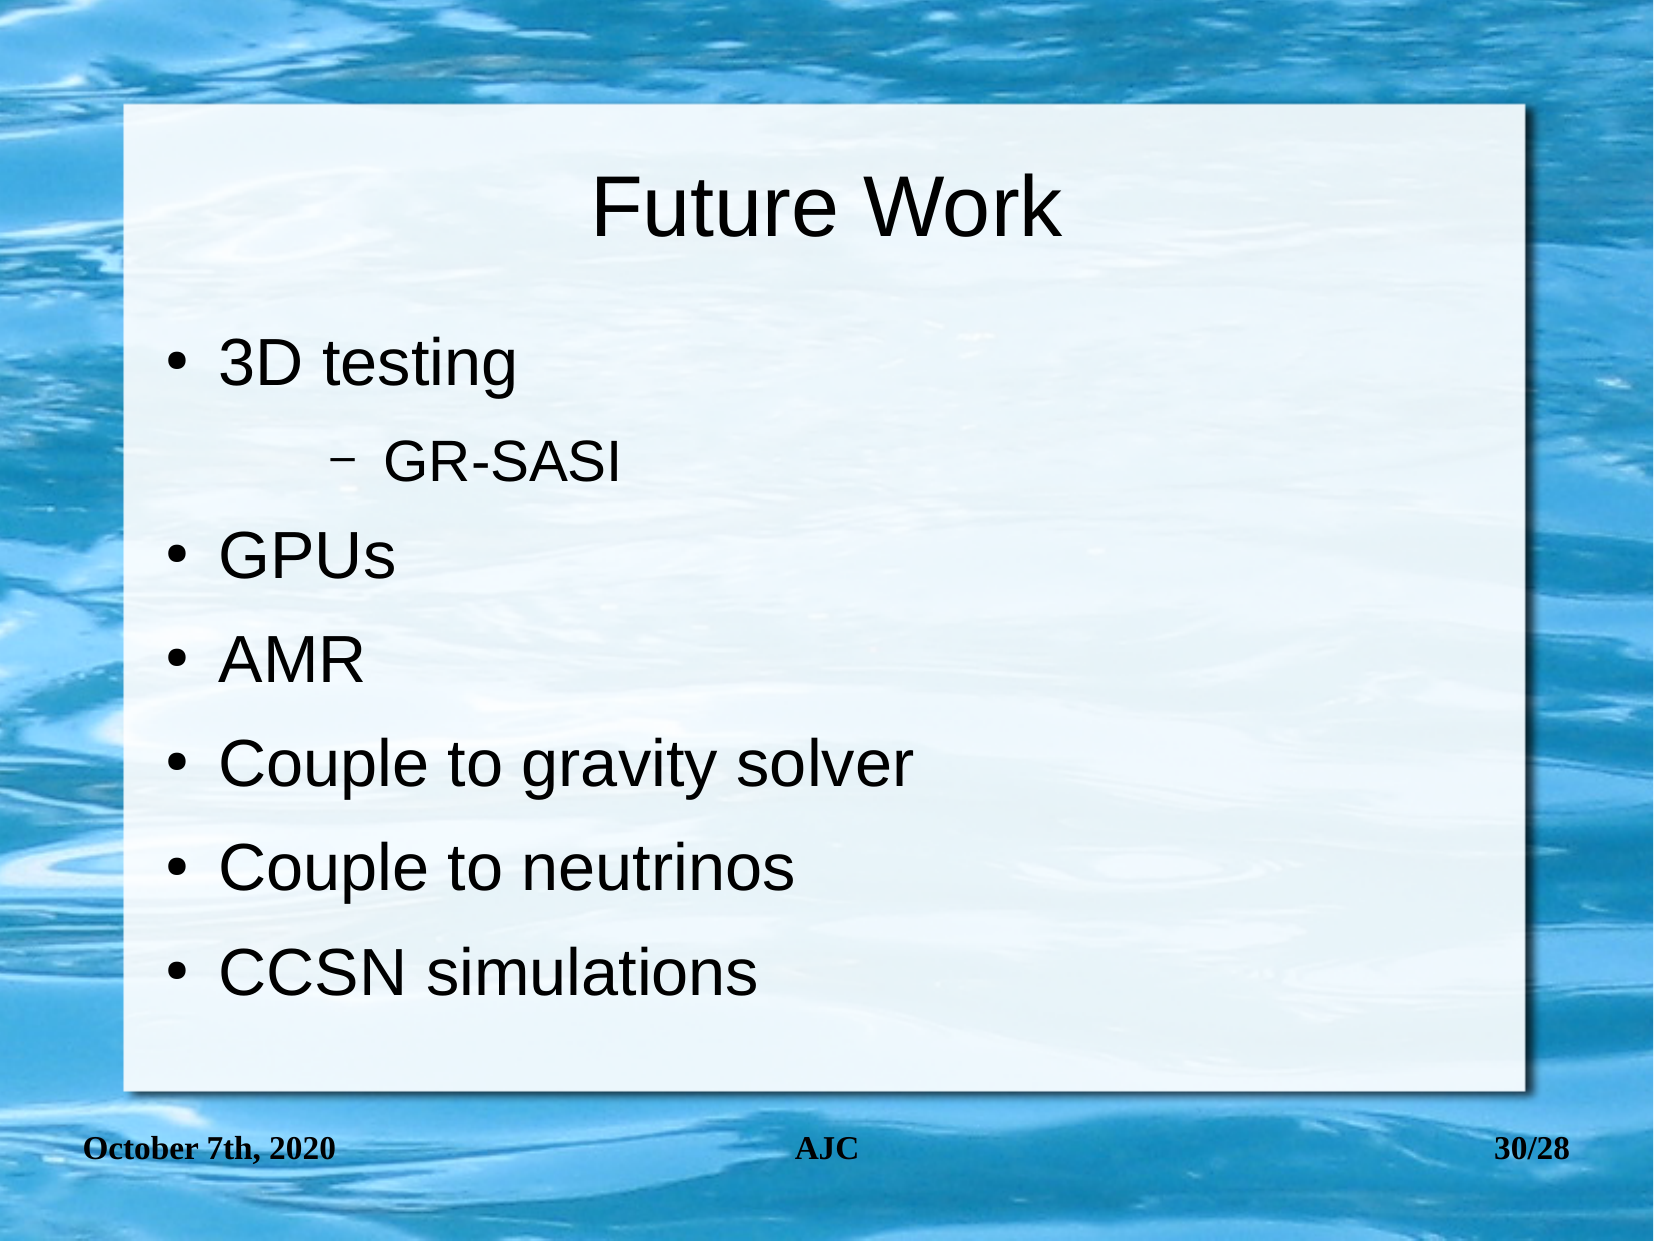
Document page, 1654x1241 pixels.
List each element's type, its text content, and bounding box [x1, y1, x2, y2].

title Future Work [147, 118, 1506, 296]
picture [0, 0, 1654, 1241]
list 3D testing GR-SASI GPUs AMR Couple to gravity solver Couple to neutrinos CCSN simulations [147, 324, 1506, 1064]
